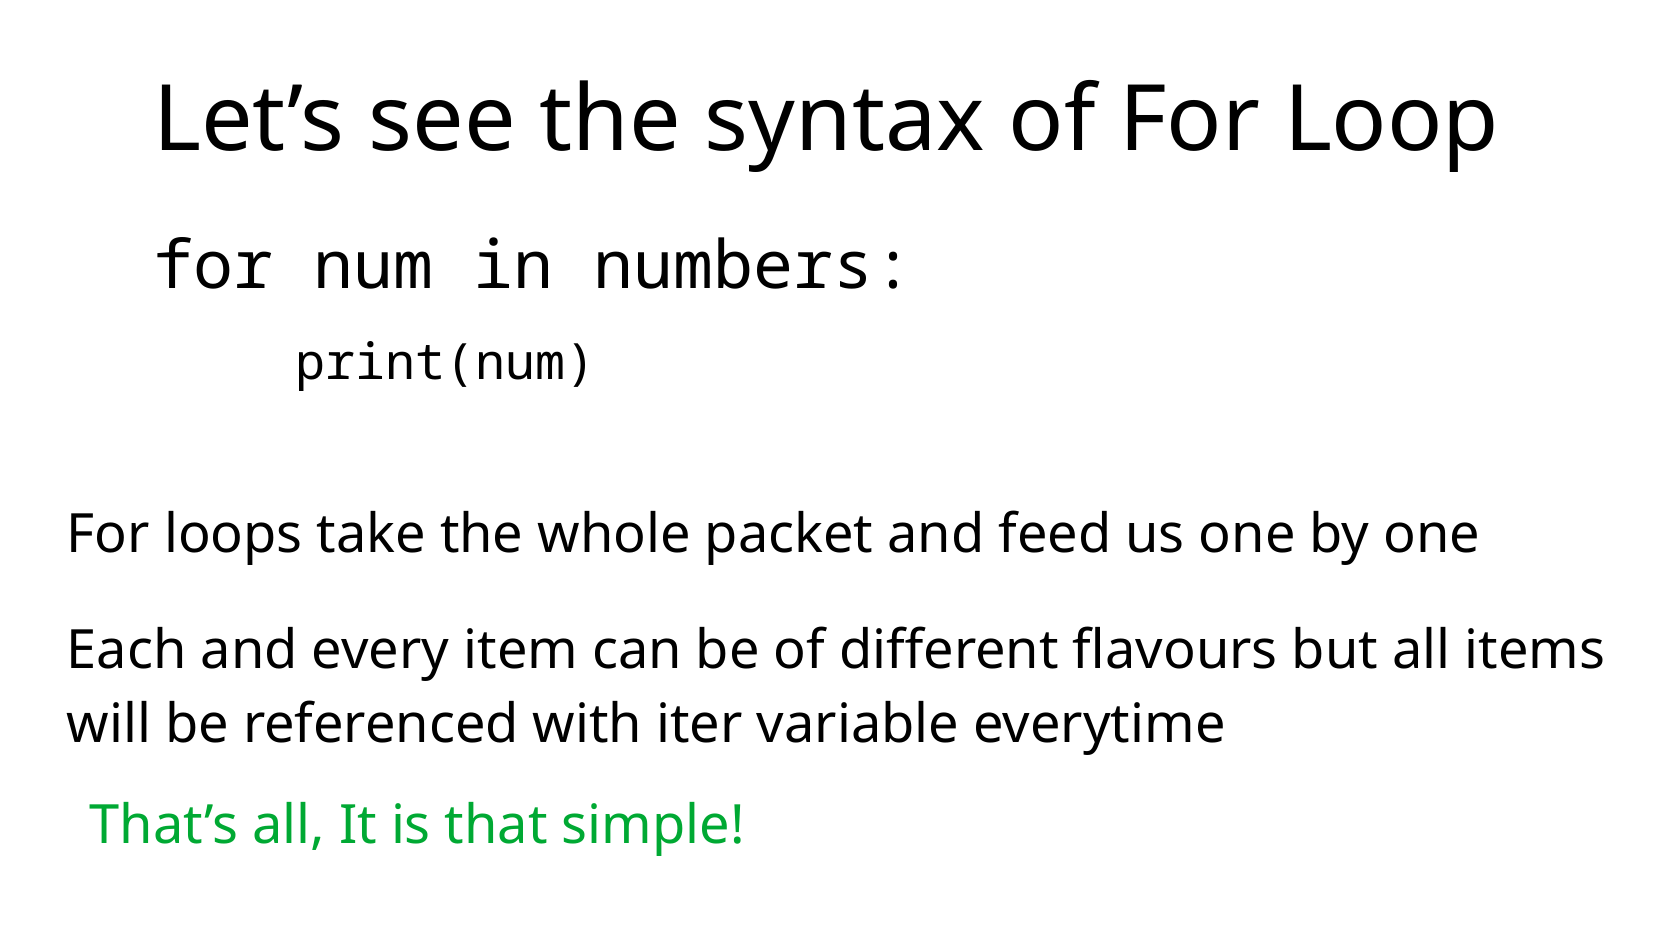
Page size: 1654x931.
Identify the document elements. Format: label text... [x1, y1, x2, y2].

text_box Each and every item can be of different flavours but all items will be referenced with iter variable everytime [51, 602, 1654, 757]
text_box For loops take the whole packet and feed us one by one [51, 487, 1513, 572]
text_box That’s all, It is that simple! [75, 778, 783, 863]
list for num in numbers: print(num) [82, 217, 1571, 602]
title Let’s see the syntax of For Loop [82, 37, 1571, 193]
